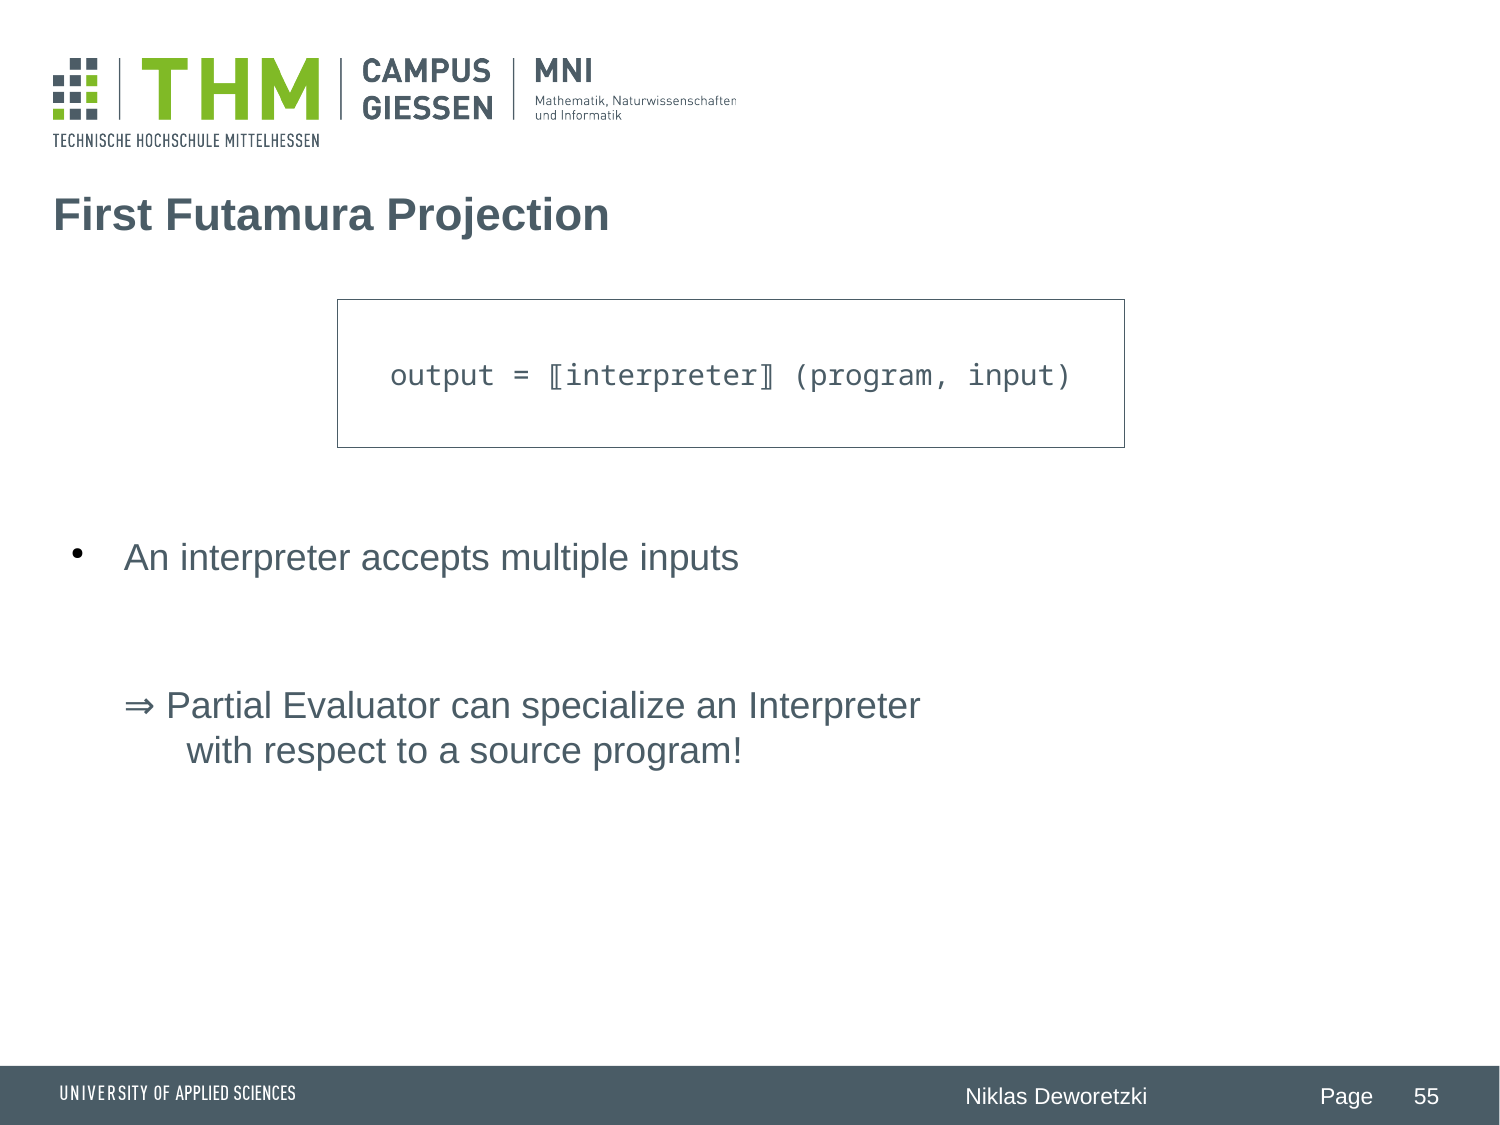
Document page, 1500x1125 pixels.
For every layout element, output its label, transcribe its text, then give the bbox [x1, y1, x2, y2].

list An interpreter accepts multiple inputs ⇒ Partial Evaluator can specialize an Interpreter with respect to a source program! [53, 525, 1436, 1013]
picture [53, 58, 736, 147]
slide_number <number> [1376, 1073, 1455, 1118]
text_box output = ⟦interpreter⟧ (program, input) [337, 299, 1125, 448]
title First Futamura Projection [53, 177, 1435, 272]
picture [59, 1082, 296, 1104]
